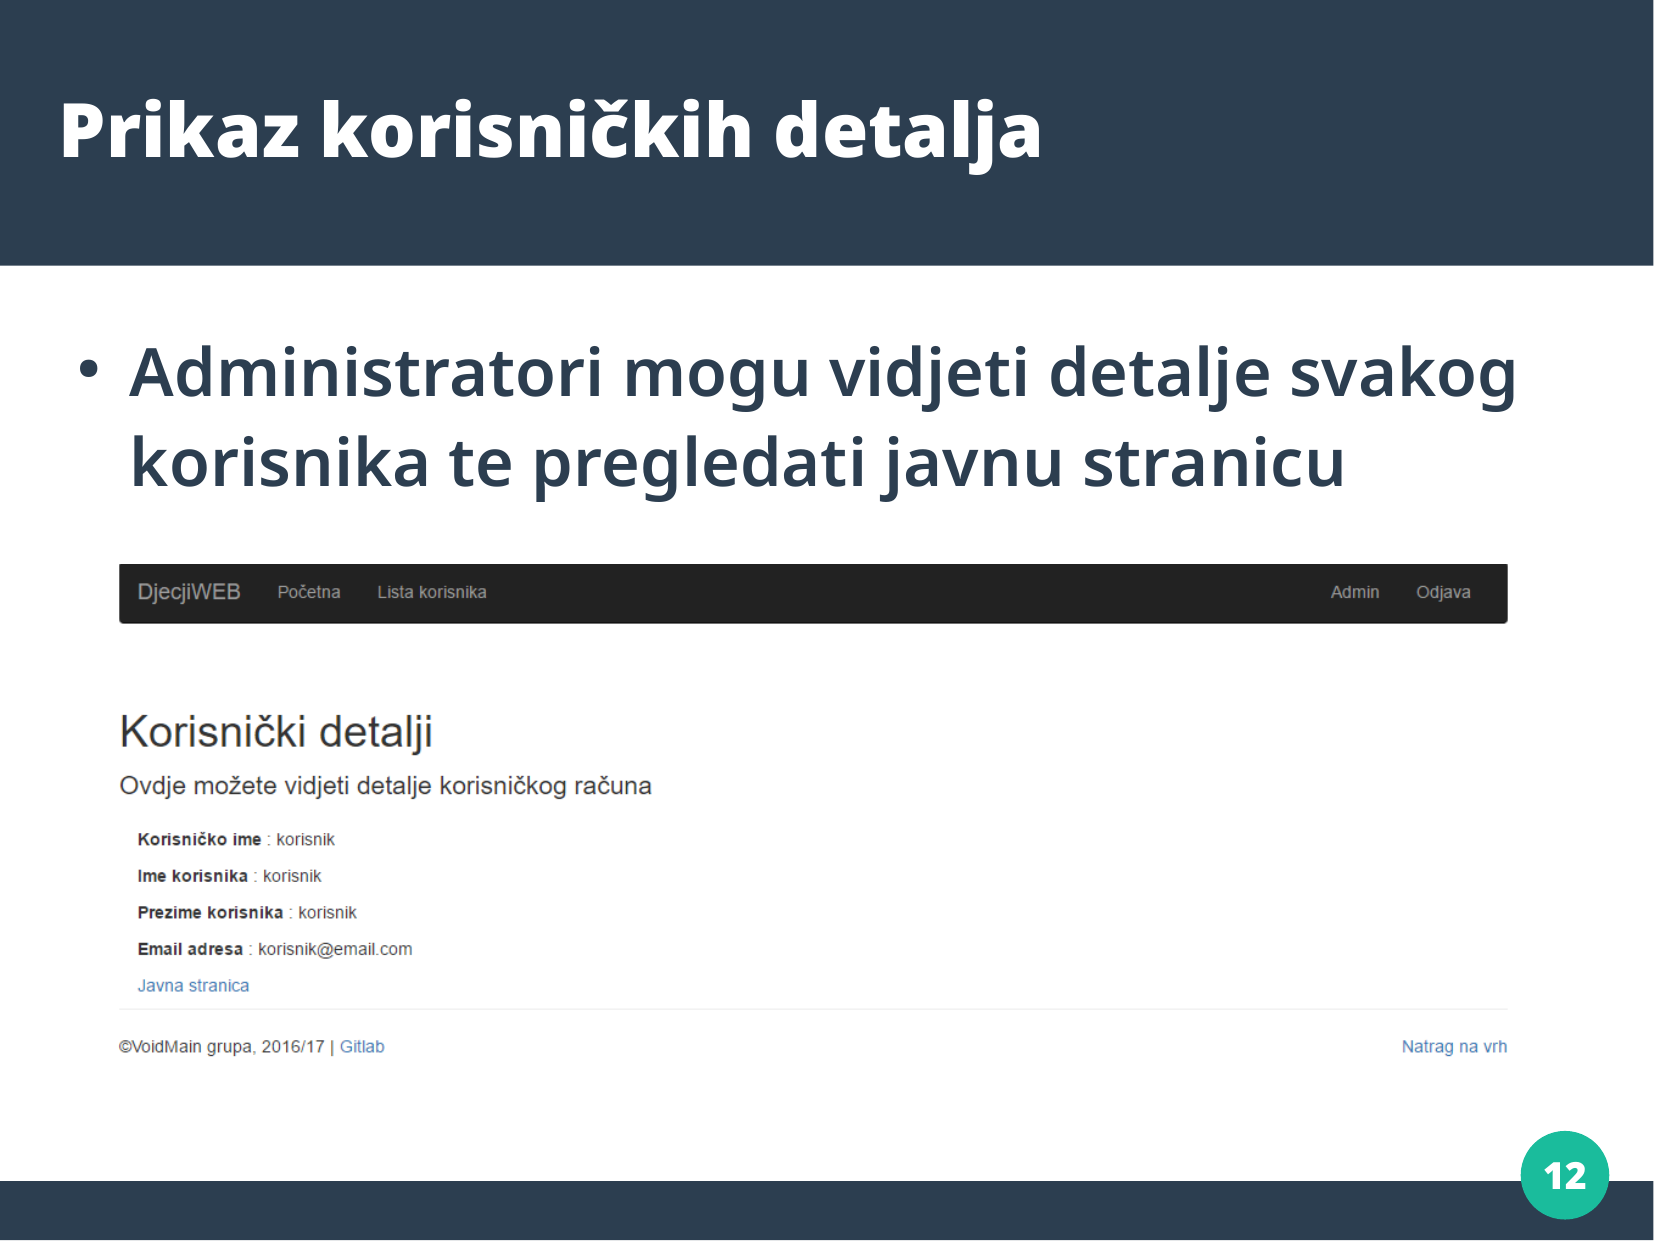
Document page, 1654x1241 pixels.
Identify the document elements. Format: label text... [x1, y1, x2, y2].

picture [0, 564, 1654, 1123]
title Prikaz korisničkih detalja [59, 49, 1595, 207]
list Administratori mogu vidjeti detalje svakog korisnika te pregledati javnu stranicu [59, 1123, 1595, 1152]
list Administratori mogu vidjeti detalje svakog korisnika te pregledati javnu stranicu [59, 324, 1595, 564]
